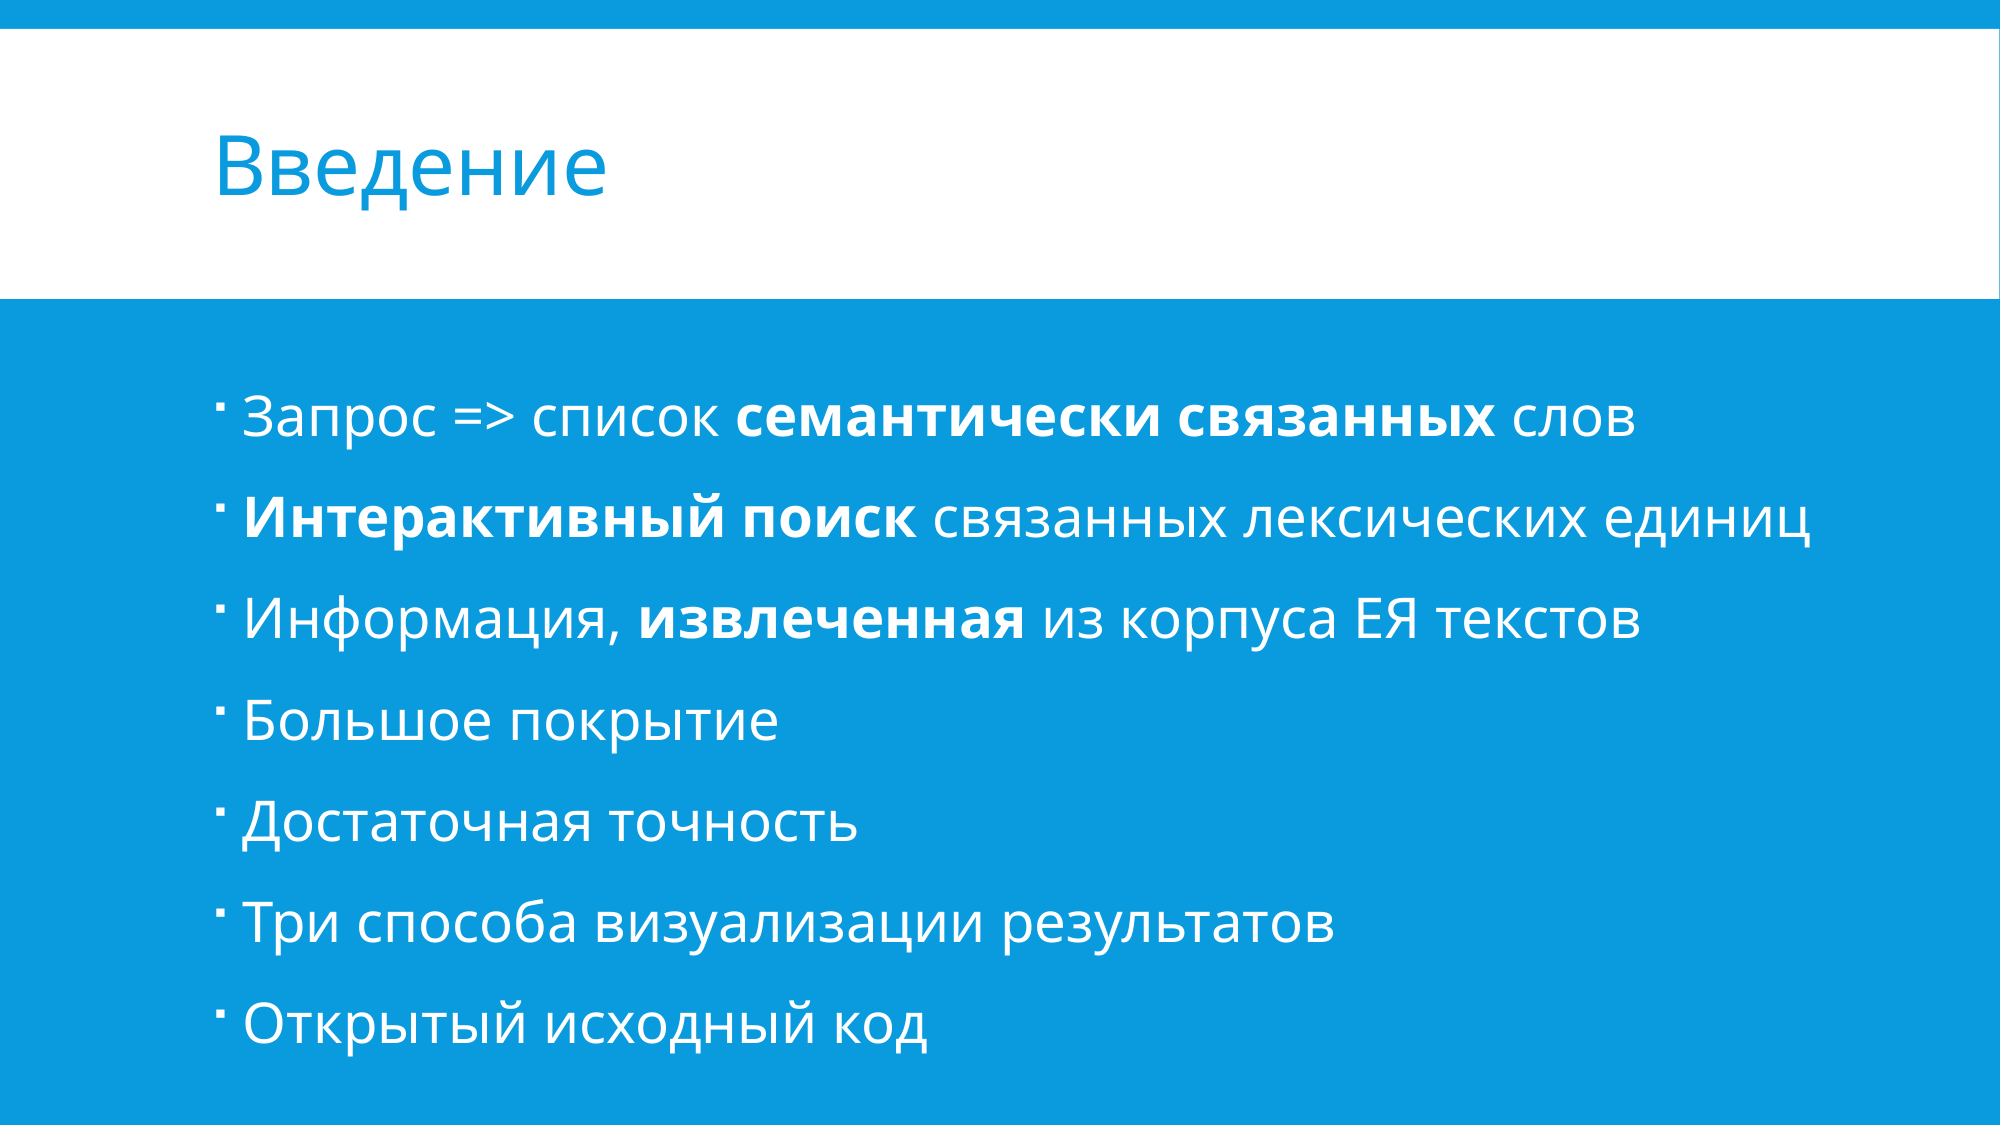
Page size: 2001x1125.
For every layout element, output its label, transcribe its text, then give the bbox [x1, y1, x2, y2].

text_box Запрос => список семантически связанных слов Интерактивный поиск связанных лексических единиц Информация, извлеченная из корпуса ЕЯ текстов Большое покрытие Достаточная точность Три способа визуализации результатов Открытый исходный код [192, 339, 2000, 1029]
text_box Введение [197, 46, 1803, 294]
